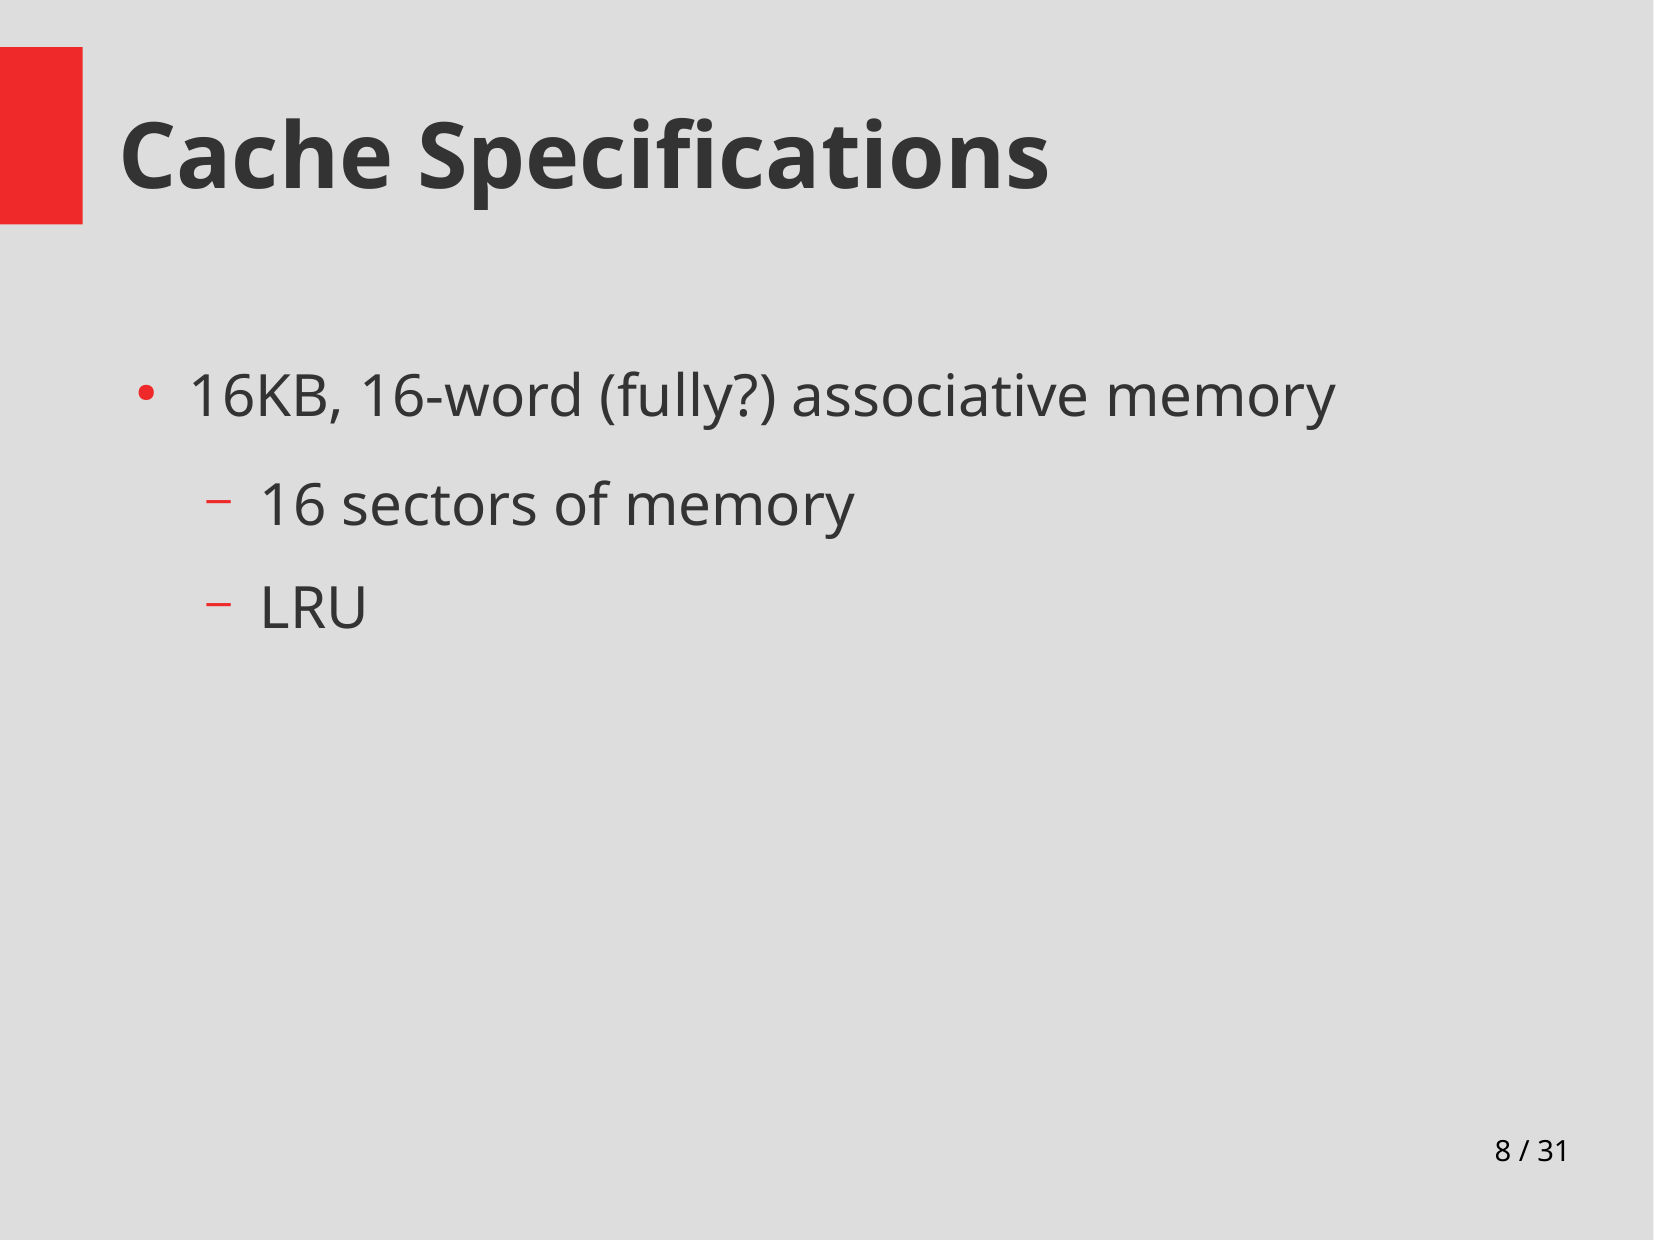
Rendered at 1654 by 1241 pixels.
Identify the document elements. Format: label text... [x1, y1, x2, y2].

title Cache Specifications [118, 49, 1571, 257]
list 16KB, 16-word (fully?) associative memory 16 sectors of memory LRU [118, 354, 1536, 1074]
